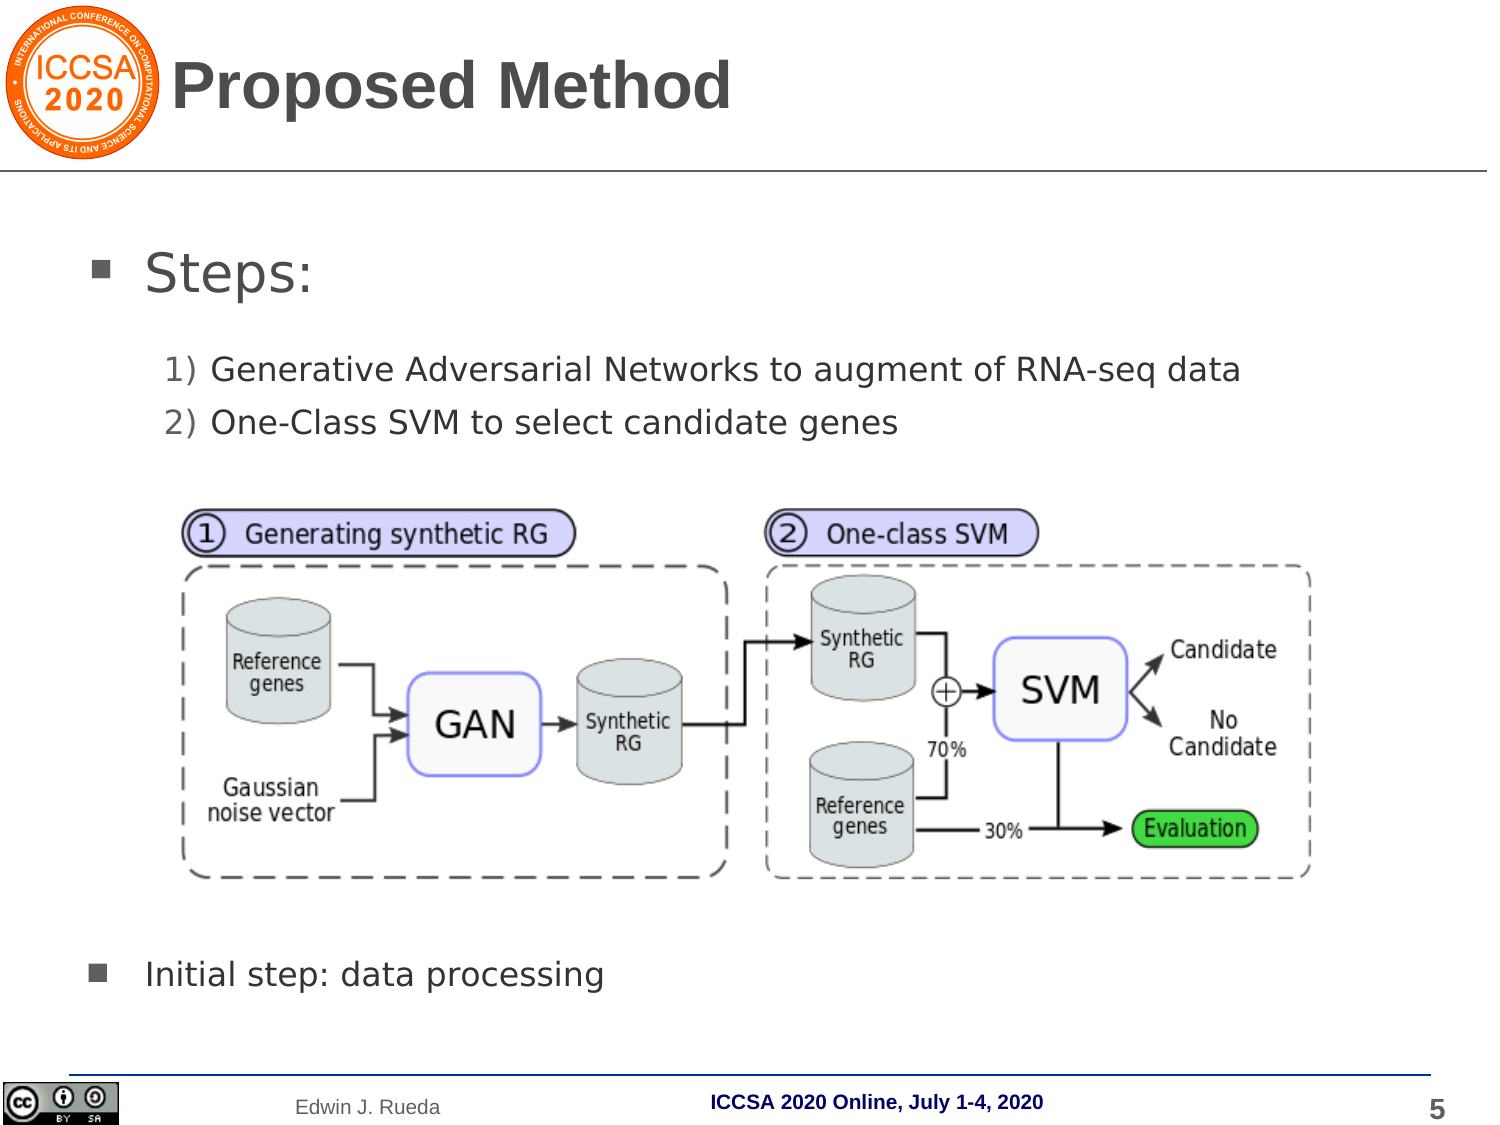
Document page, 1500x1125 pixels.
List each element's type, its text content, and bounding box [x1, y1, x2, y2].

list Steps: Generative Adversarial Networks to augment of RNA-seq data One-Class SVM to select candidate genes Initial step: data processing [88, 242, 1418, 1052]
picture [3, 1082, 119, 1125]
picture [181, 508, 1313, 881]
title Proposed Method [171, 11, 1495, 160]
picture [5, 5, 160, 160]
